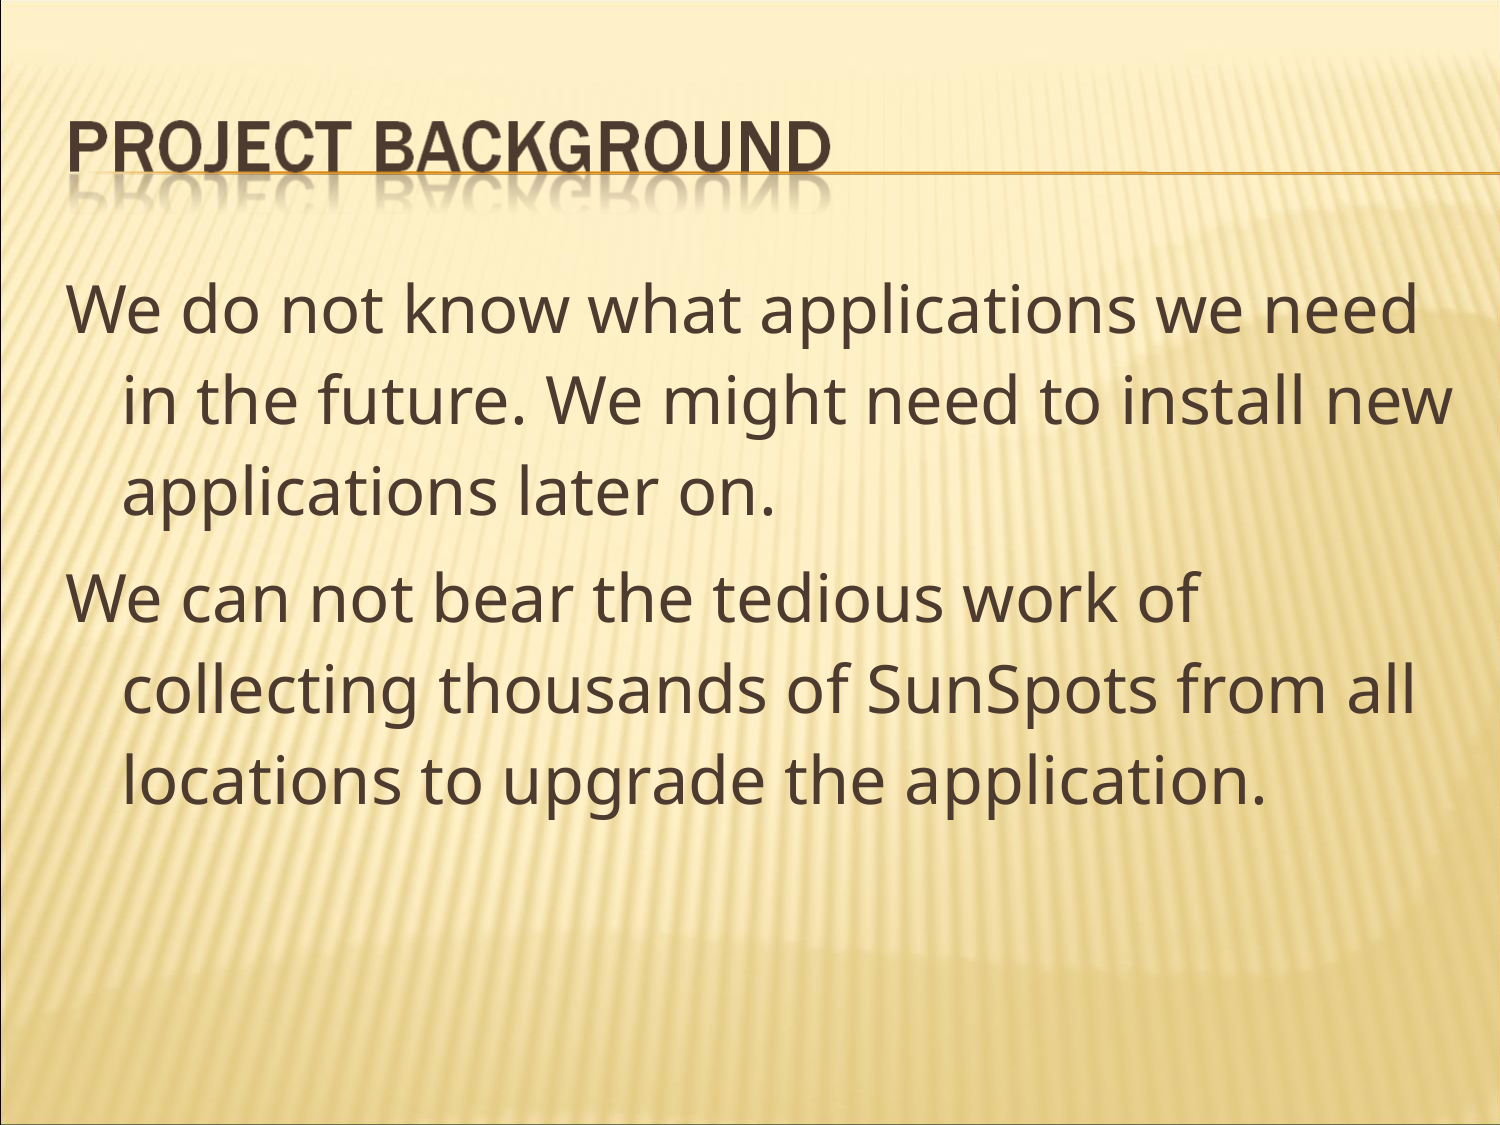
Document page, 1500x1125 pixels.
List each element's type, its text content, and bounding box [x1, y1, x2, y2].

picture [0, 0, 1500, 1125]
text_box [16, 73, 1477, 264]
list We do not know what applications we need in the future. We might need to install new applications later on. We can not bear the tedious work of collecting thousands of SunSpots from all locations to upgrade the application. [50, 254, 1476, 998]
